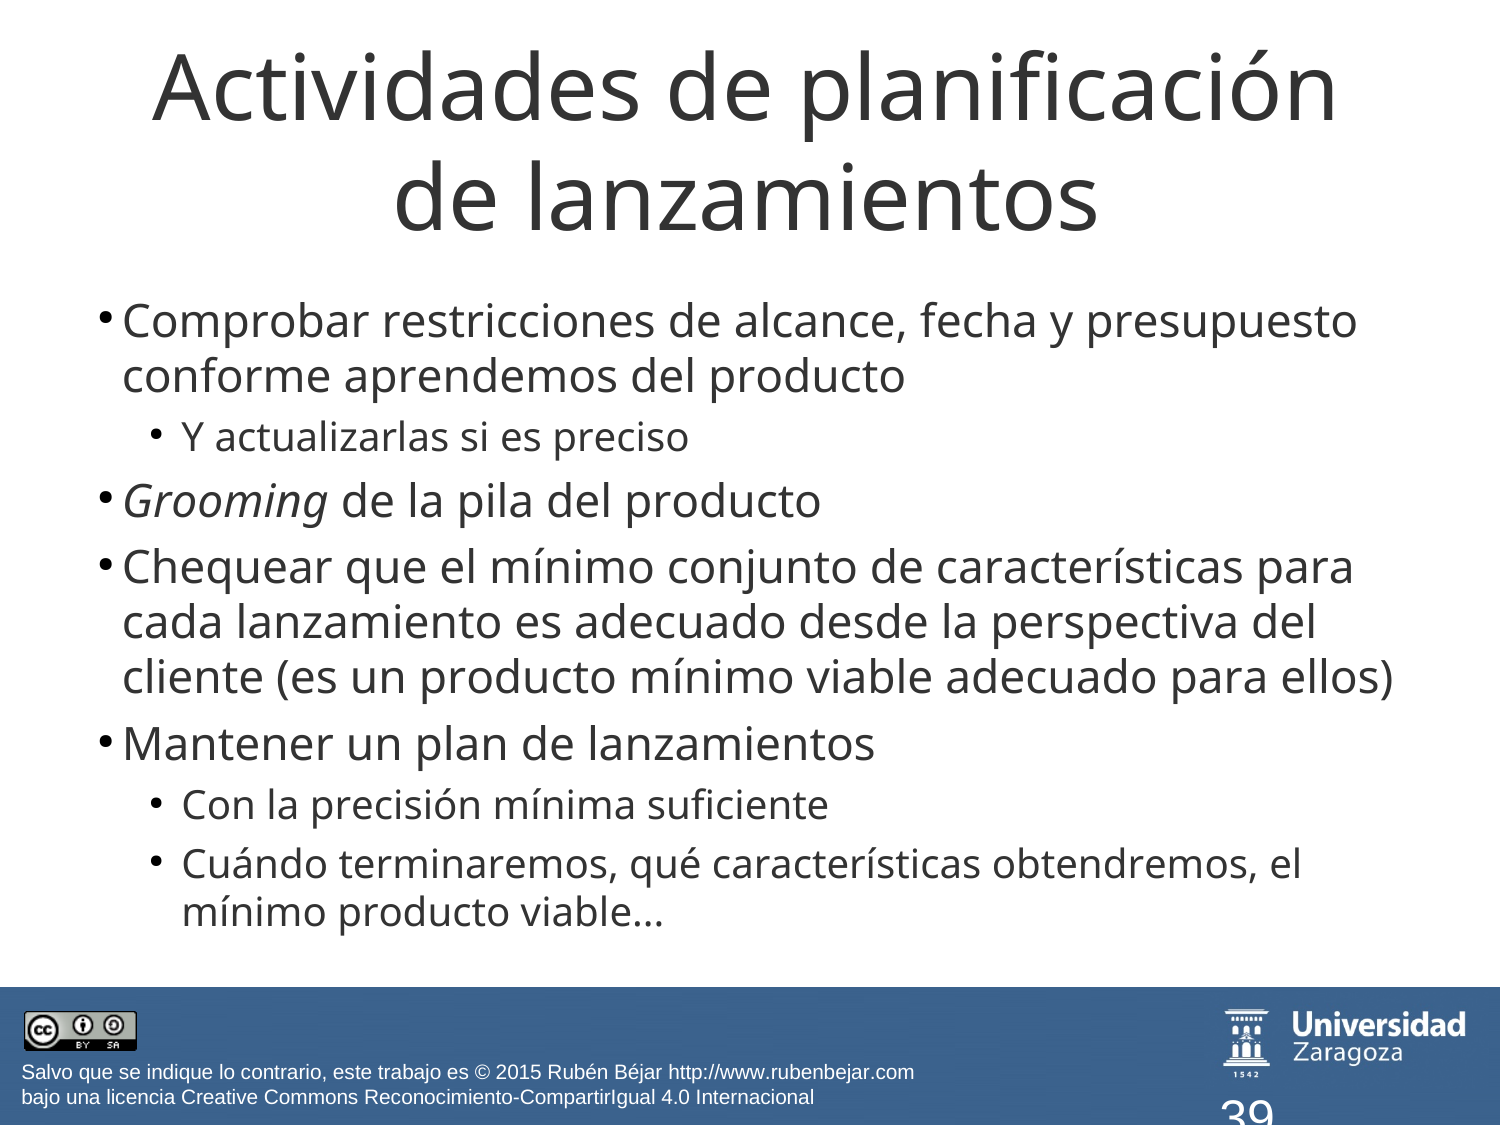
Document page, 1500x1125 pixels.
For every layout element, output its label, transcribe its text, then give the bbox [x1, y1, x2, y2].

list Comprobar restricciones de alcance, fecha y presupuesto conforme aprendemos del producto Y actualizarlas si es preciso Grooming de la pila del producto Chequear que el mínimo conjunto de características para cada lanzamiento es adecuado desde la perspectiva del cliente (es un producto mínimo viable adecuado para ellos) Mantener un plan de lanzamientos Con la precisión mínima suficiente Cuándo terminaremos, qué características obtendremos, el mínimo producto viable... [82, 283, 1418, 957]
title Actividades de planificación de lanzamientos [74, 21, 1420, 257]
picture [0, 987, 1500, 1125]
picture [1254, 1104, 1268, 1120]
